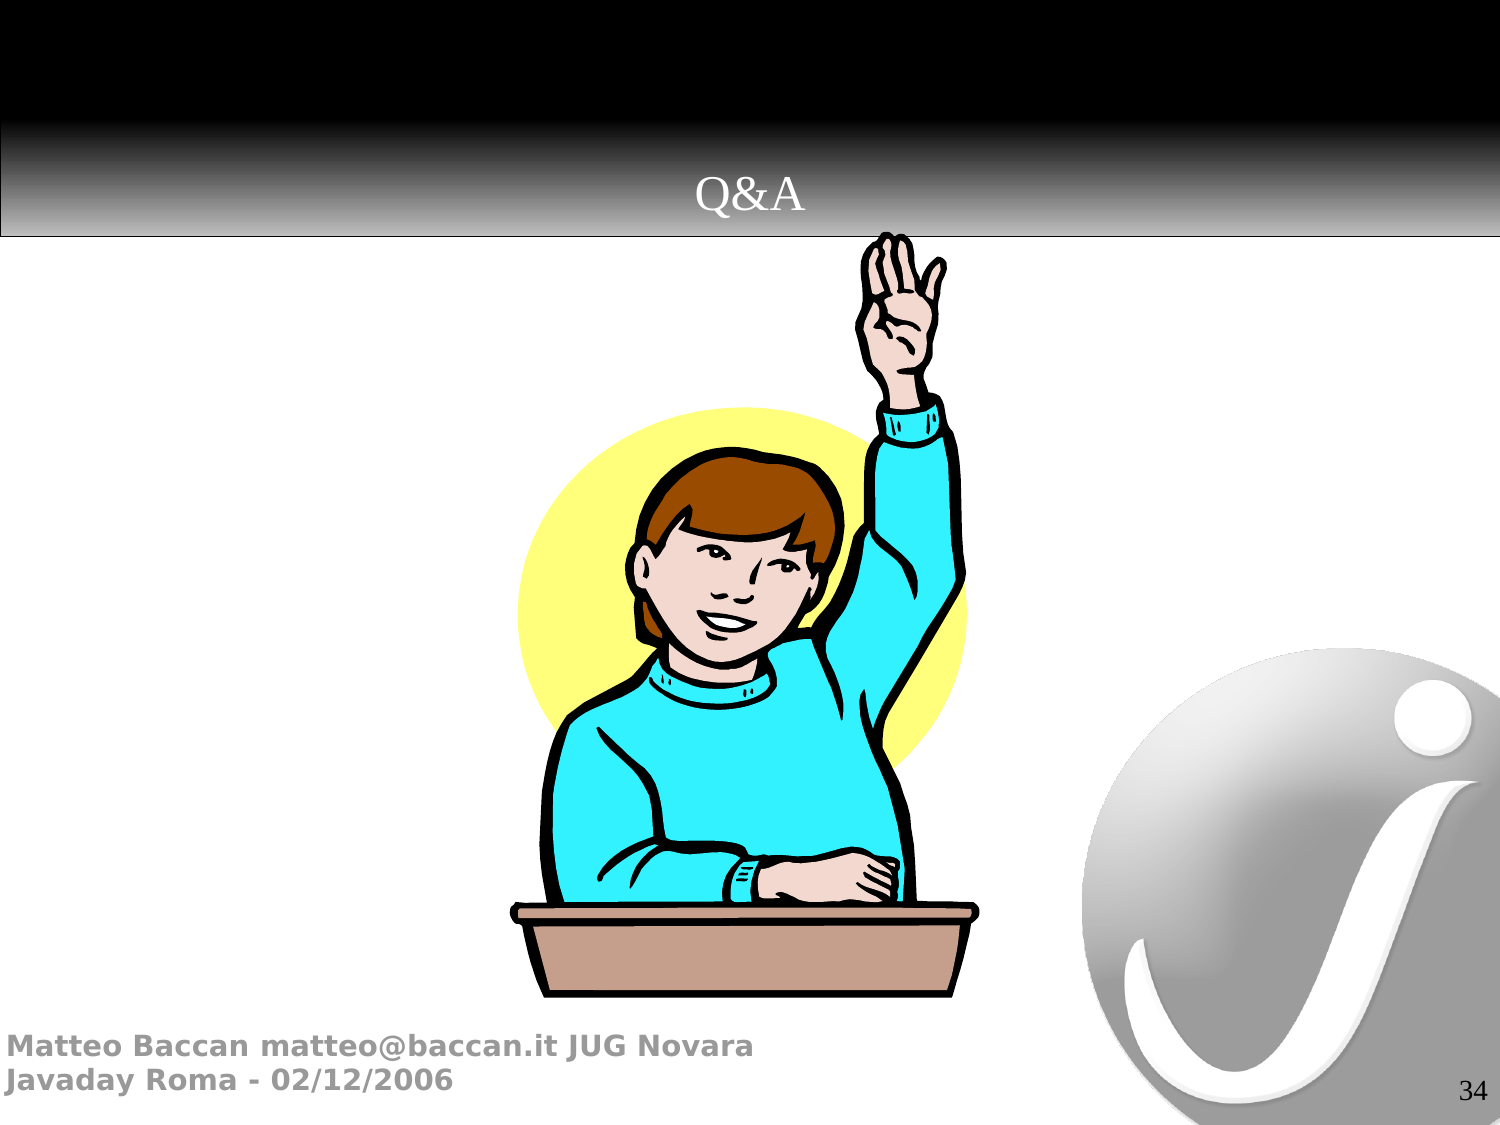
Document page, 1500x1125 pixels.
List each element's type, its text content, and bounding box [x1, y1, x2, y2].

picture [1081, 648, 1500, 1125]
title Q&A [112, 99, 1388, 288]
picture [508, 231, 982, 1001]
